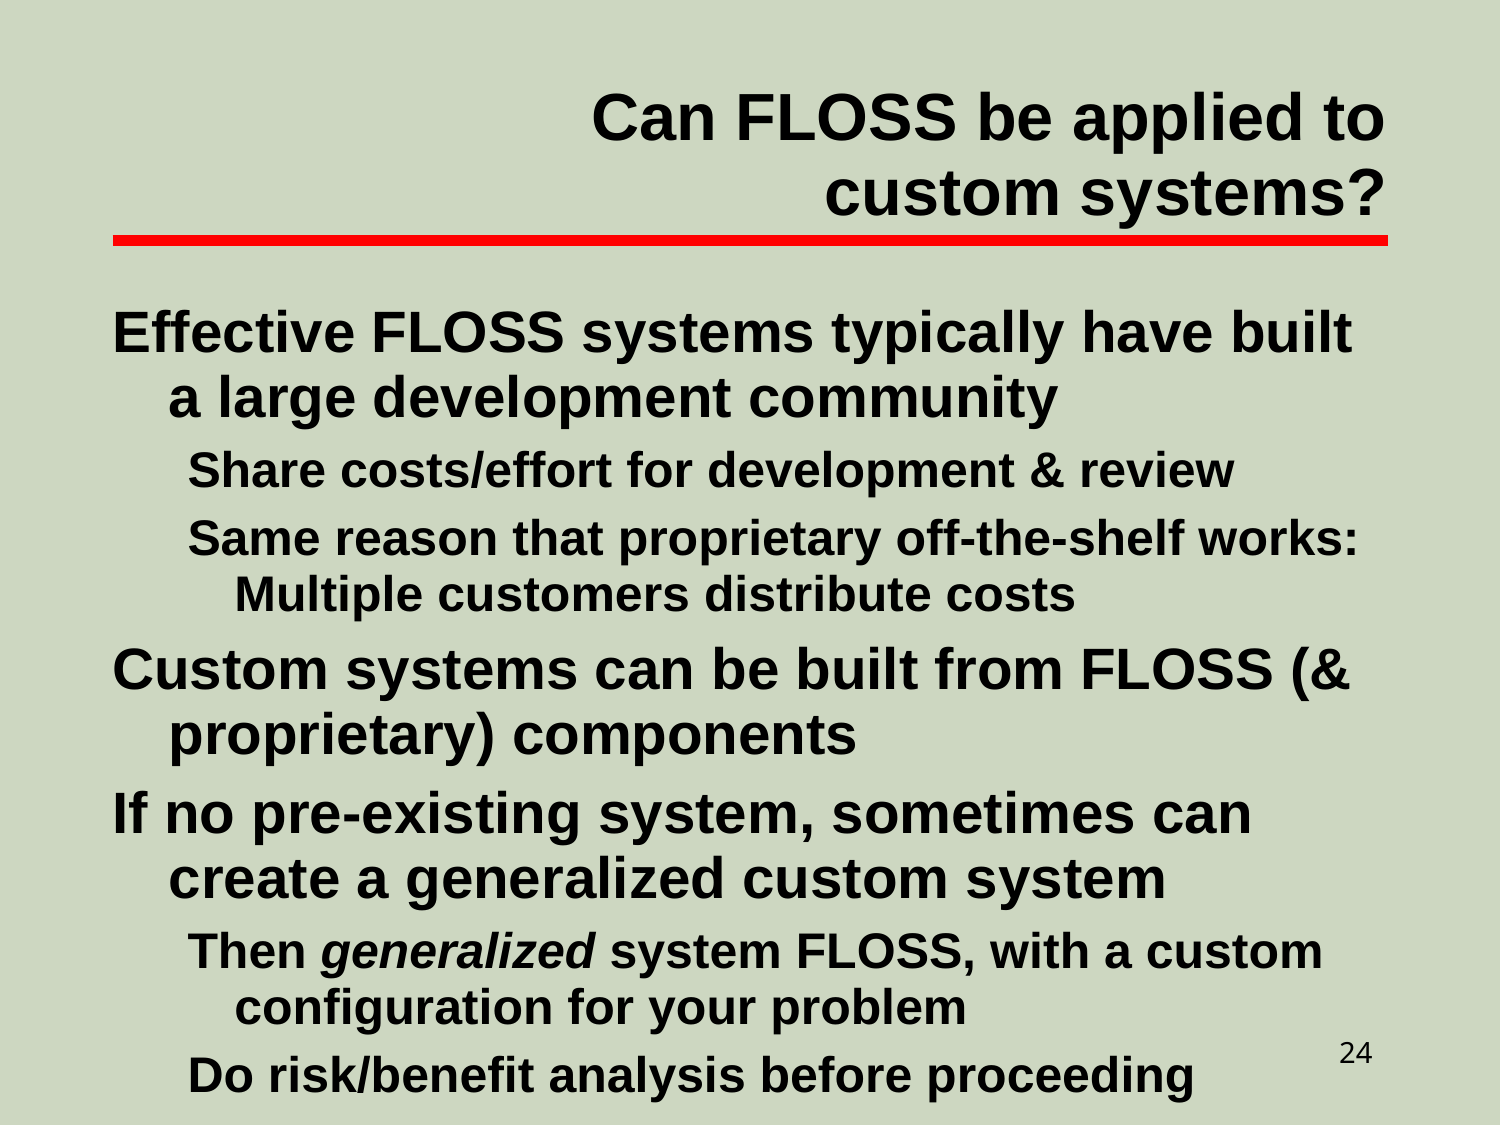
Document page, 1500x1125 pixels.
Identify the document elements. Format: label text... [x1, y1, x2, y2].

title Can FLOSS be applied to custom systems? [337, 79, 1388, 230]
list Effective FLOSS systems typically have built a large development community Share costs/effort for development & review Same reason that proprietary off-the-shelf works: Multiple customers distribute costs Custom systems can be built from FLOSS (& proprietary) components If no pre-existing system, sometimes can create a generalized custom system Then generalized system FLOSS, with a custom configuration for your problem Do risk/benefit analysis before proceeding [112, 299, 1388, 1111]
